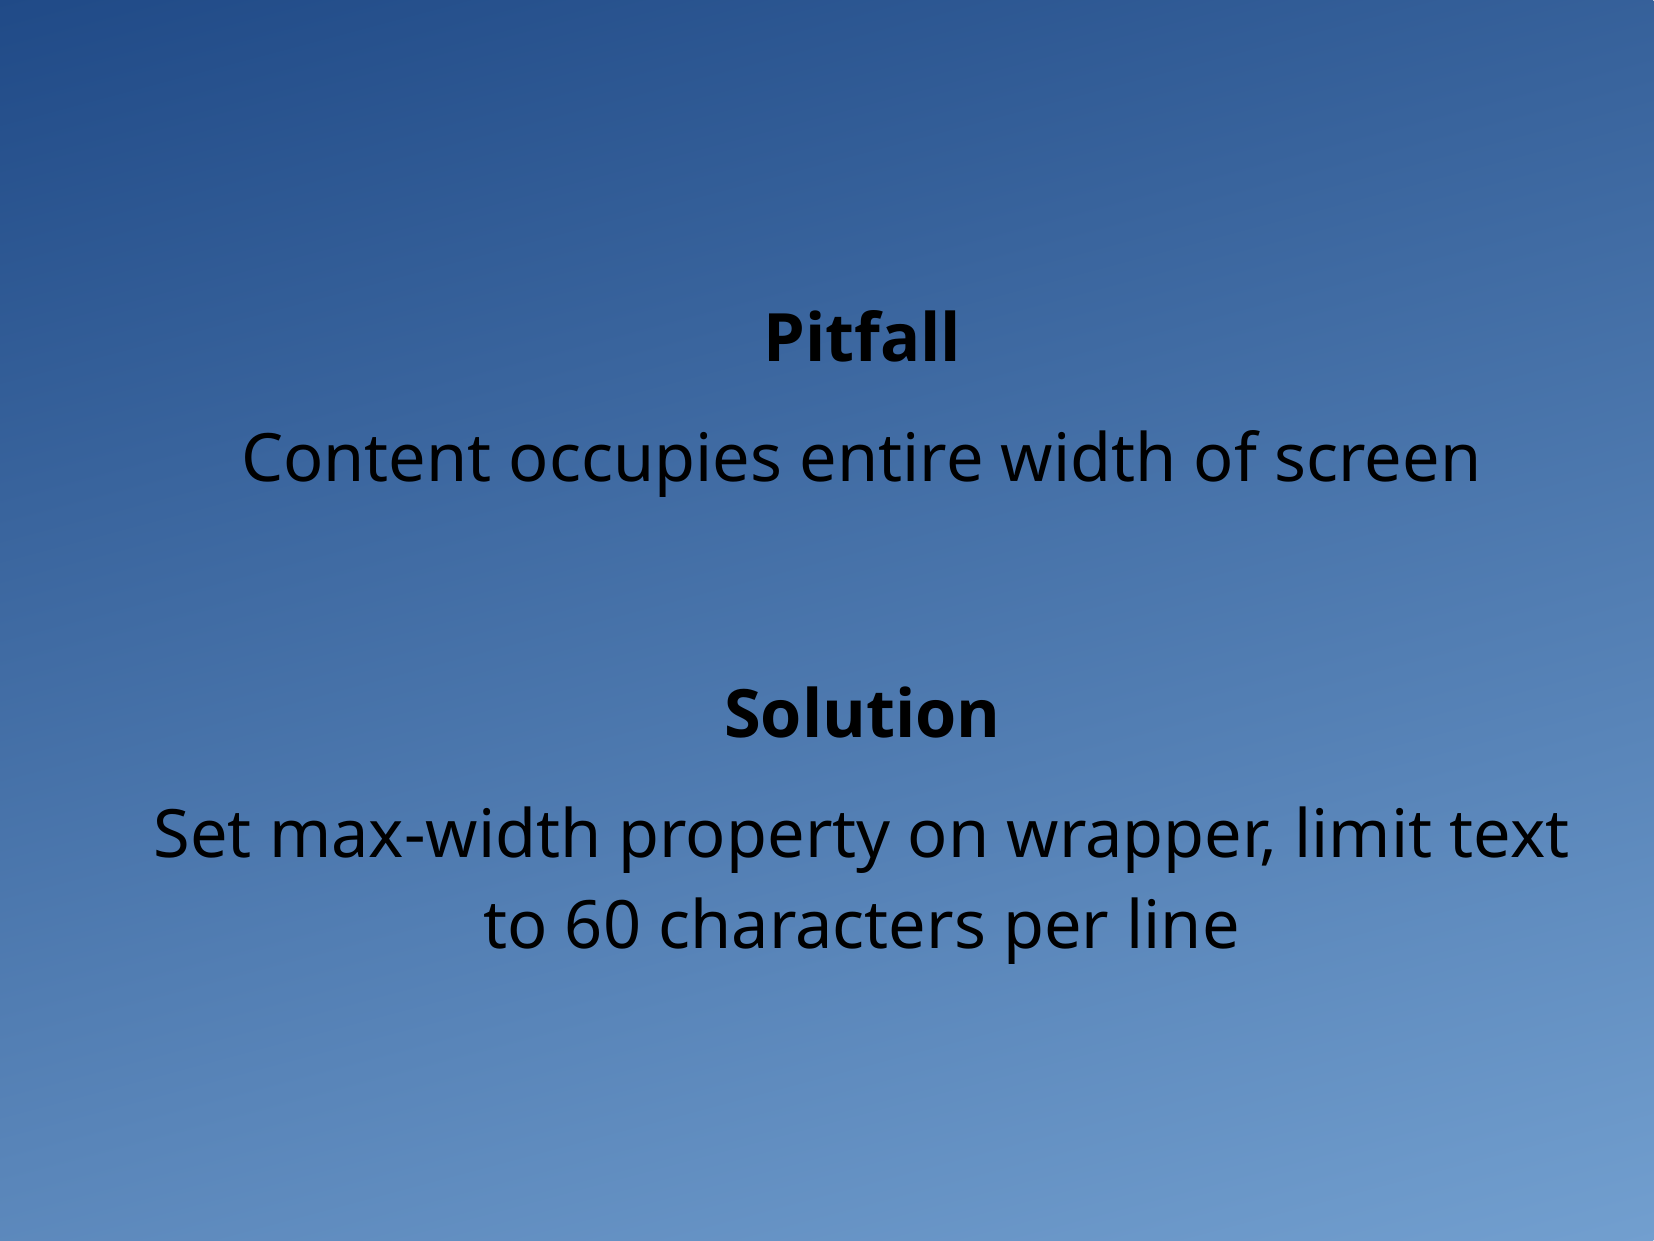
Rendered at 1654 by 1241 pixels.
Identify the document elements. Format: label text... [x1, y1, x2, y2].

list Pitfall Content occupies entire width of screen [82, 290, 1571, 634]
list Solution Set max-width property on wrapper, limit text to 60 characters per line [82, 665, 1571, 1009]
